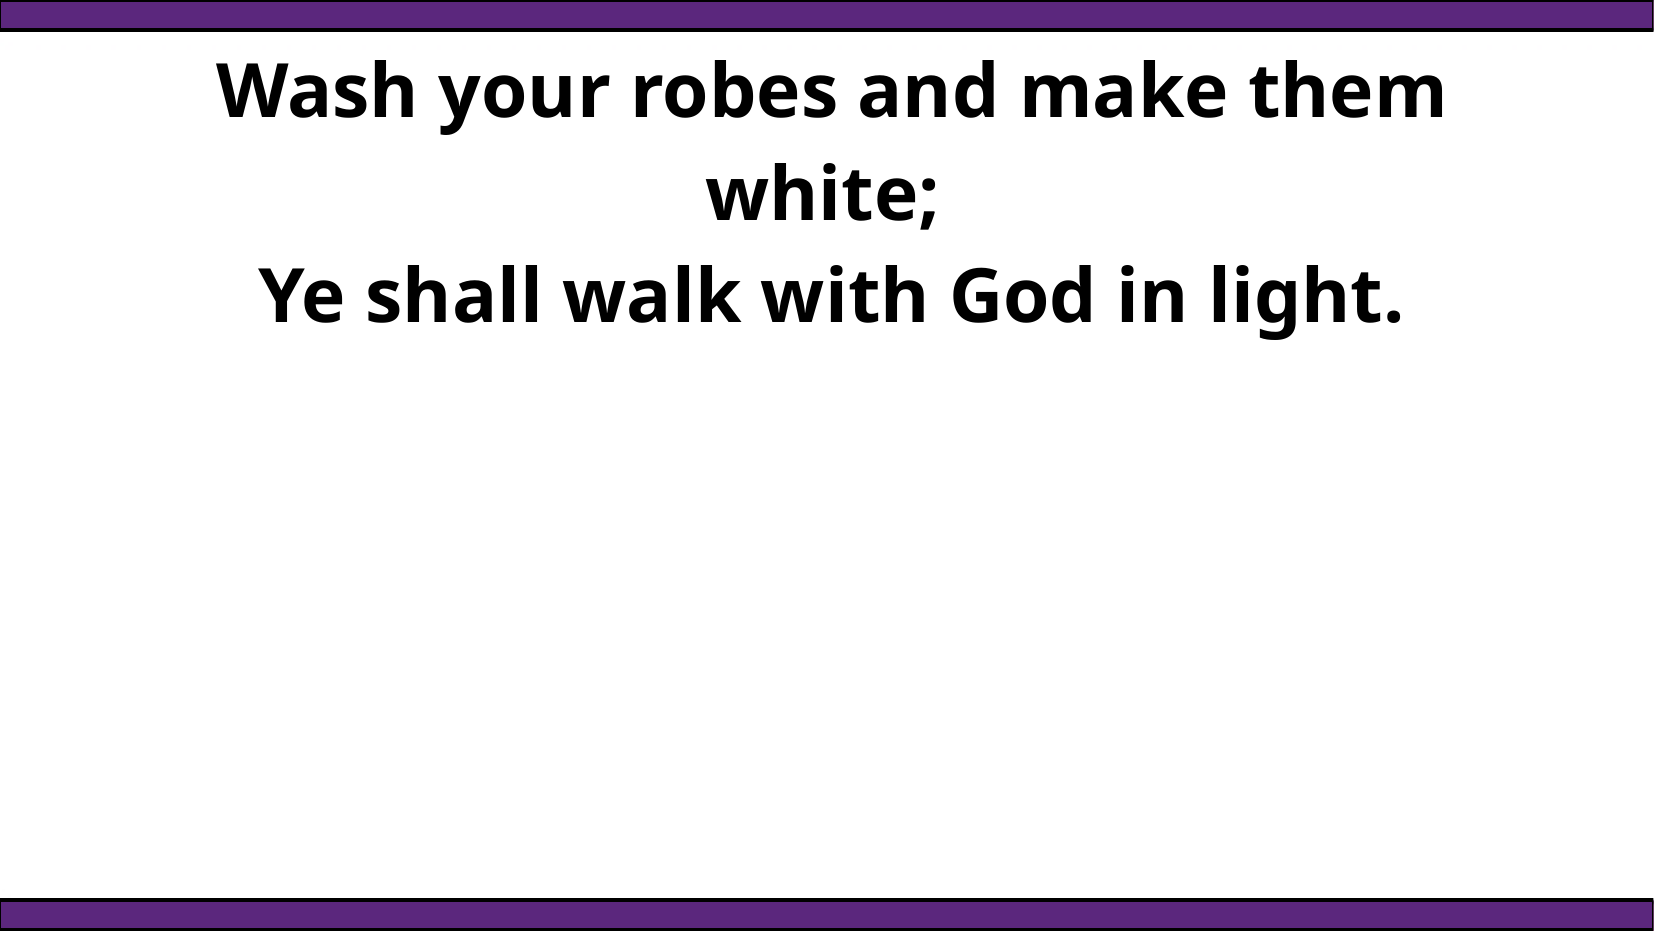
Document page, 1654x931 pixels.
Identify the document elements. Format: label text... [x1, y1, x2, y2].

text_box Wash your robes and make them white; Ye shall walk with God in light. [90, 30, 1576, 245]
text_box [0, 0, 1654, 31]
picture [0, 31, 1654, 900]
text_box [105, 255, 1531, 348]
text_box [0, 900, 1654, 931]
